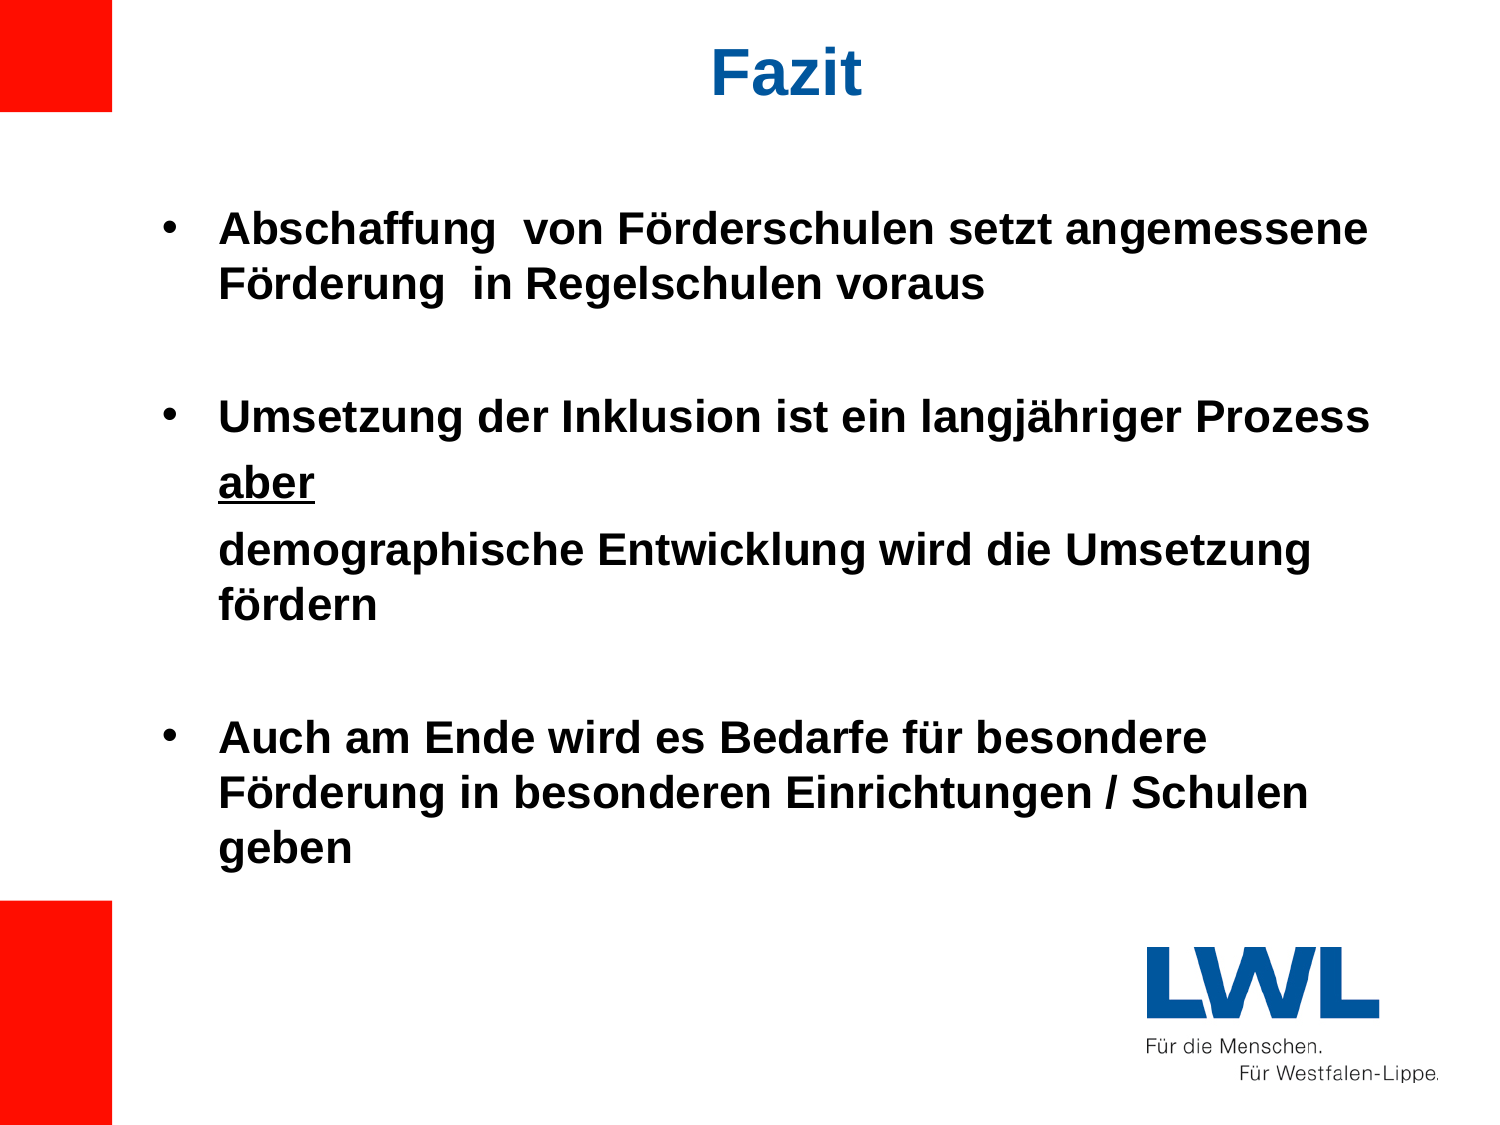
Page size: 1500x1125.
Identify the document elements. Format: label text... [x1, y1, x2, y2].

picture [1147, 947, 1438, 1083]
list Abschaffung von Förderschulen setzt angemessene Förderung in Regelschulen voraus Umsetzung der Inklusion ist ein langjähriger Prozess aber demographische Entwicklung wird die Umsetzung fördern Auch am Ende wird es Bedarfe für besondere Förderung in besonderen Einrichtungen / Schulen geben [146, 99, 1436, 947]
title Fazit [143, 12, 1431, 126]
